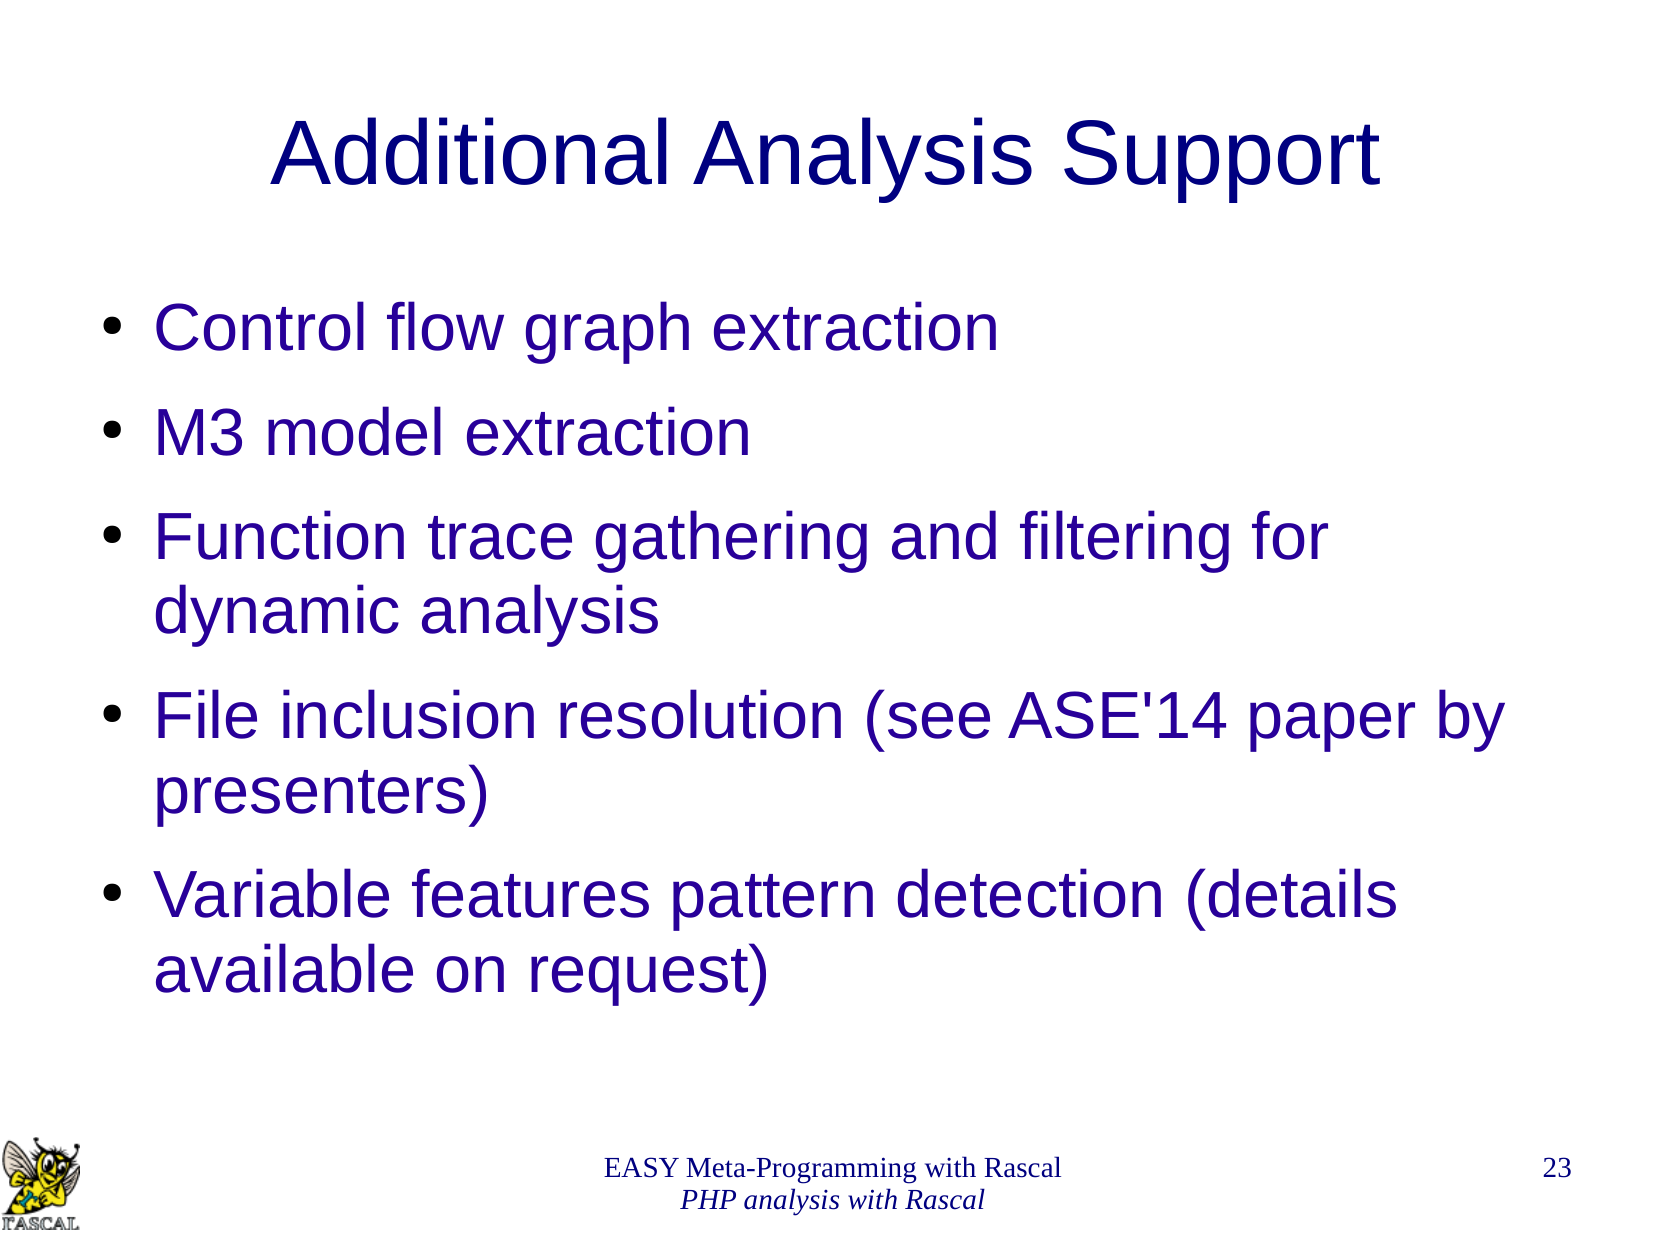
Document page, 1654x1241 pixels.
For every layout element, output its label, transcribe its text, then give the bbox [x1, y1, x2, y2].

title Additional Analysis Support [82, 49, 1571, 257]
list Control flow graph extraction M3 model extraction Function trace gathering and filtering for dynamic analysis File inclusion resolution (see ASE'14 paper by presenters) Variable features pattern detection (details available on request) [82, 290, 1571, 1010]
picture [1, 1137, 80, 1230]
